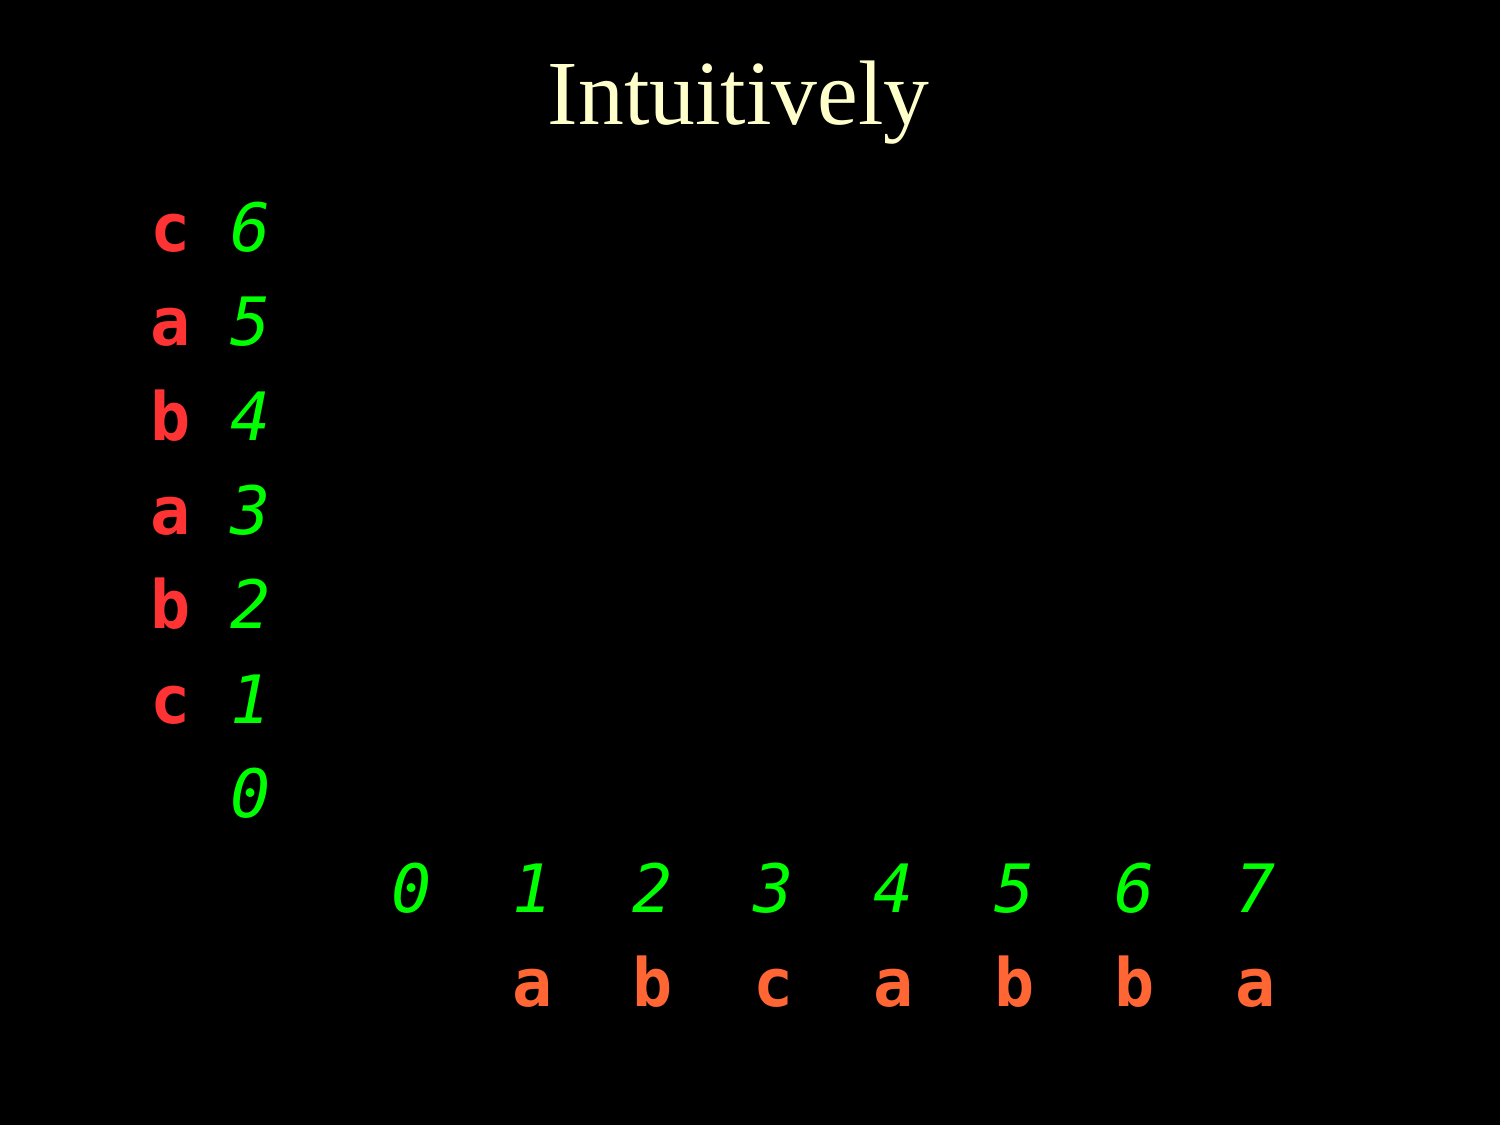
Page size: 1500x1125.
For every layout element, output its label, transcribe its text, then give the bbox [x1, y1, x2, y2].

title Intuitively [22, 37, 1480, 150]
list c 6 a 5 b 4 a 3 b 2 c 1 0 0 1 2 3 4 5 6 7 a b c a b b a [150, 189, 1403, 1088]
